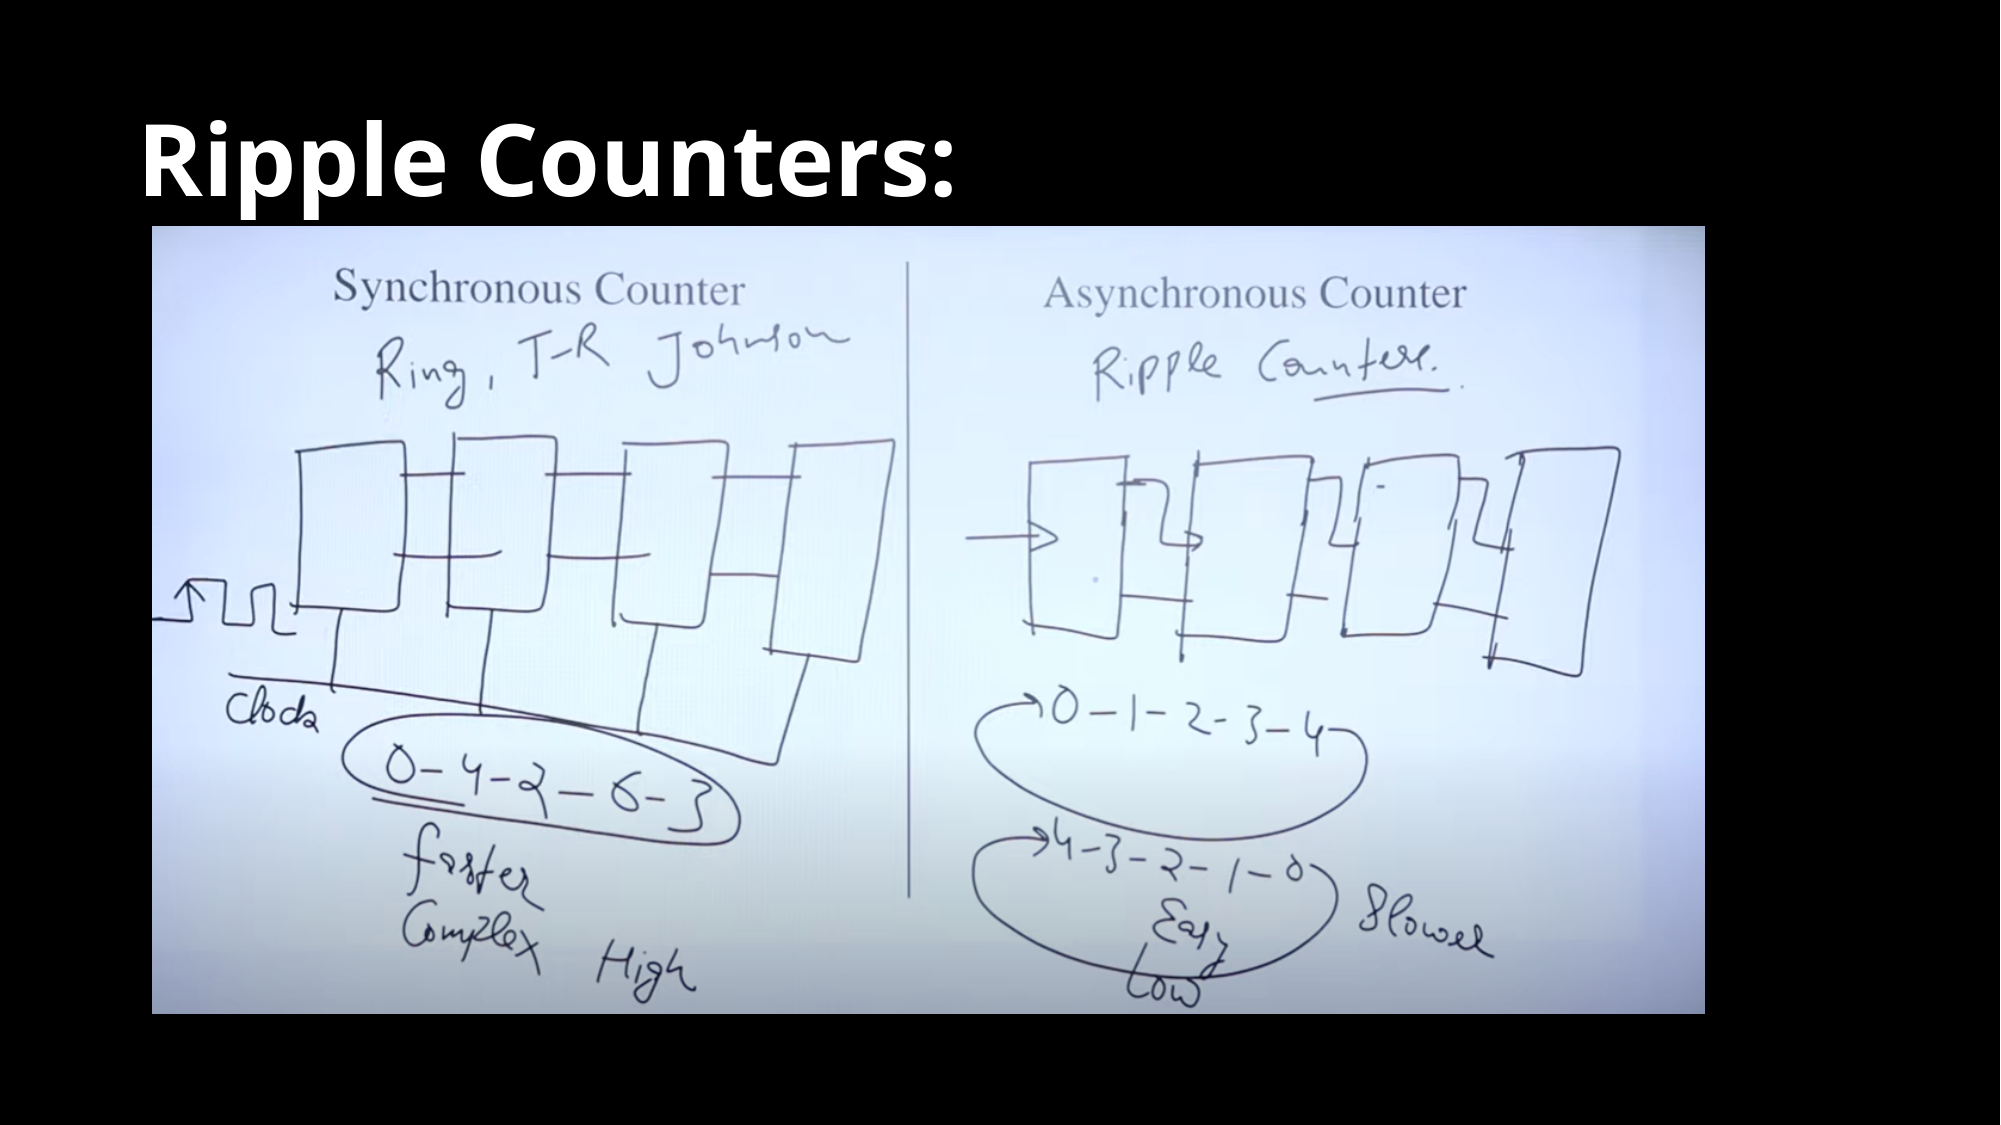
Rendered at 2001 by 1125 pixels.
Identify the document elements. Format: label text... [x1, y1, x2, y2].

title Ripple Counters: [122, 55, 1848, 273]
picture [152, 227, 1705, 1014]
